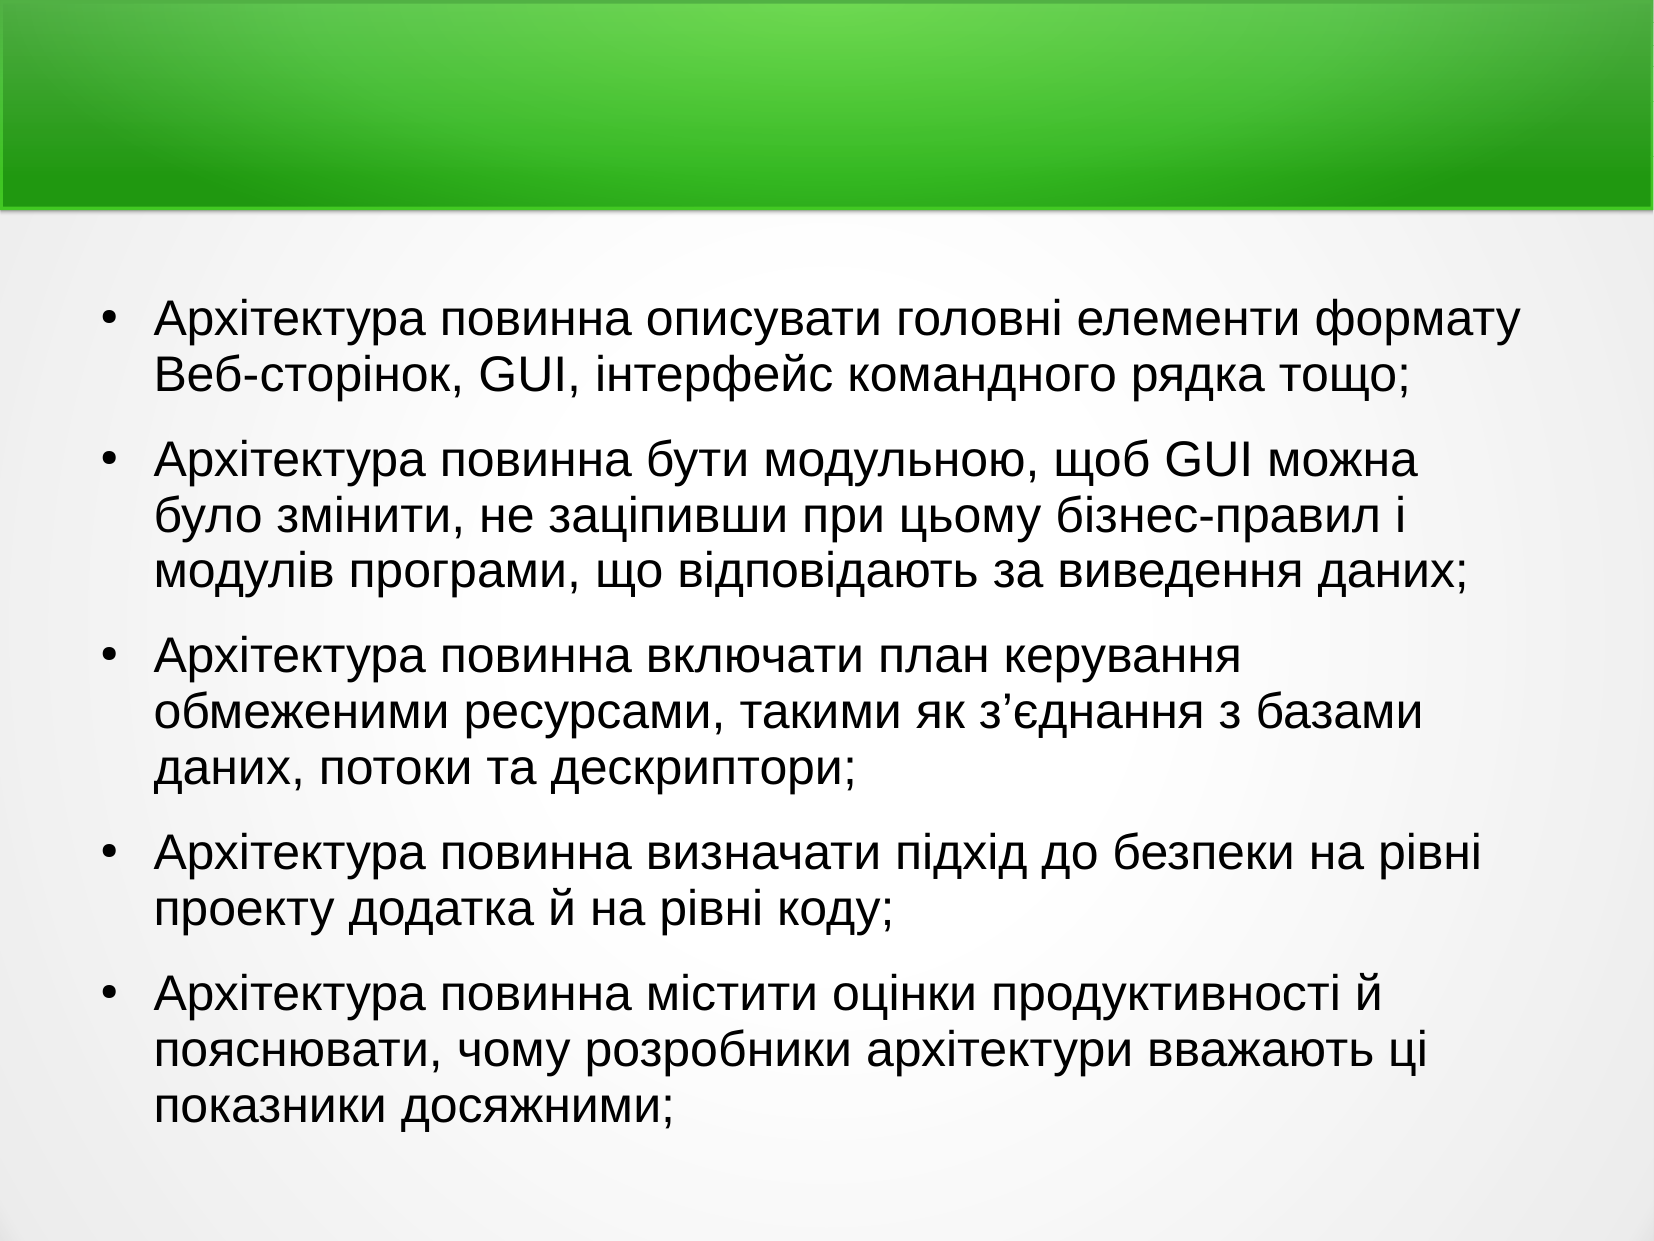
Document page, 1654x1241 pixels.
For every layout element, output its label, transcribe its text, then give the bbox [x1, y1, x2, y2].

list Архітектура повинна описувати головні елементи формату Веб-сторінок, GUI, інтерфейс командного рядка тощо; Архітектура повинна бути модульною, щоб GUI можна було змінити, не заціпивши при цьому бізнес-правил і модулів програми, що відповідають за виведення даних; Архітектура повинна включати план керування обмеженими ресурсами, такими як з’єднання з базами даних, потоки та дескриптори; Архітектура повинна визначати підхід до безпеки на рівні прое­кту додатка й на рівні коду; Архітектура повинна містити оцінки продуктивності й поясню­вати, чому розробники архітектури вважають ці показники досяжними; [82, 290, 1538, 1158]
